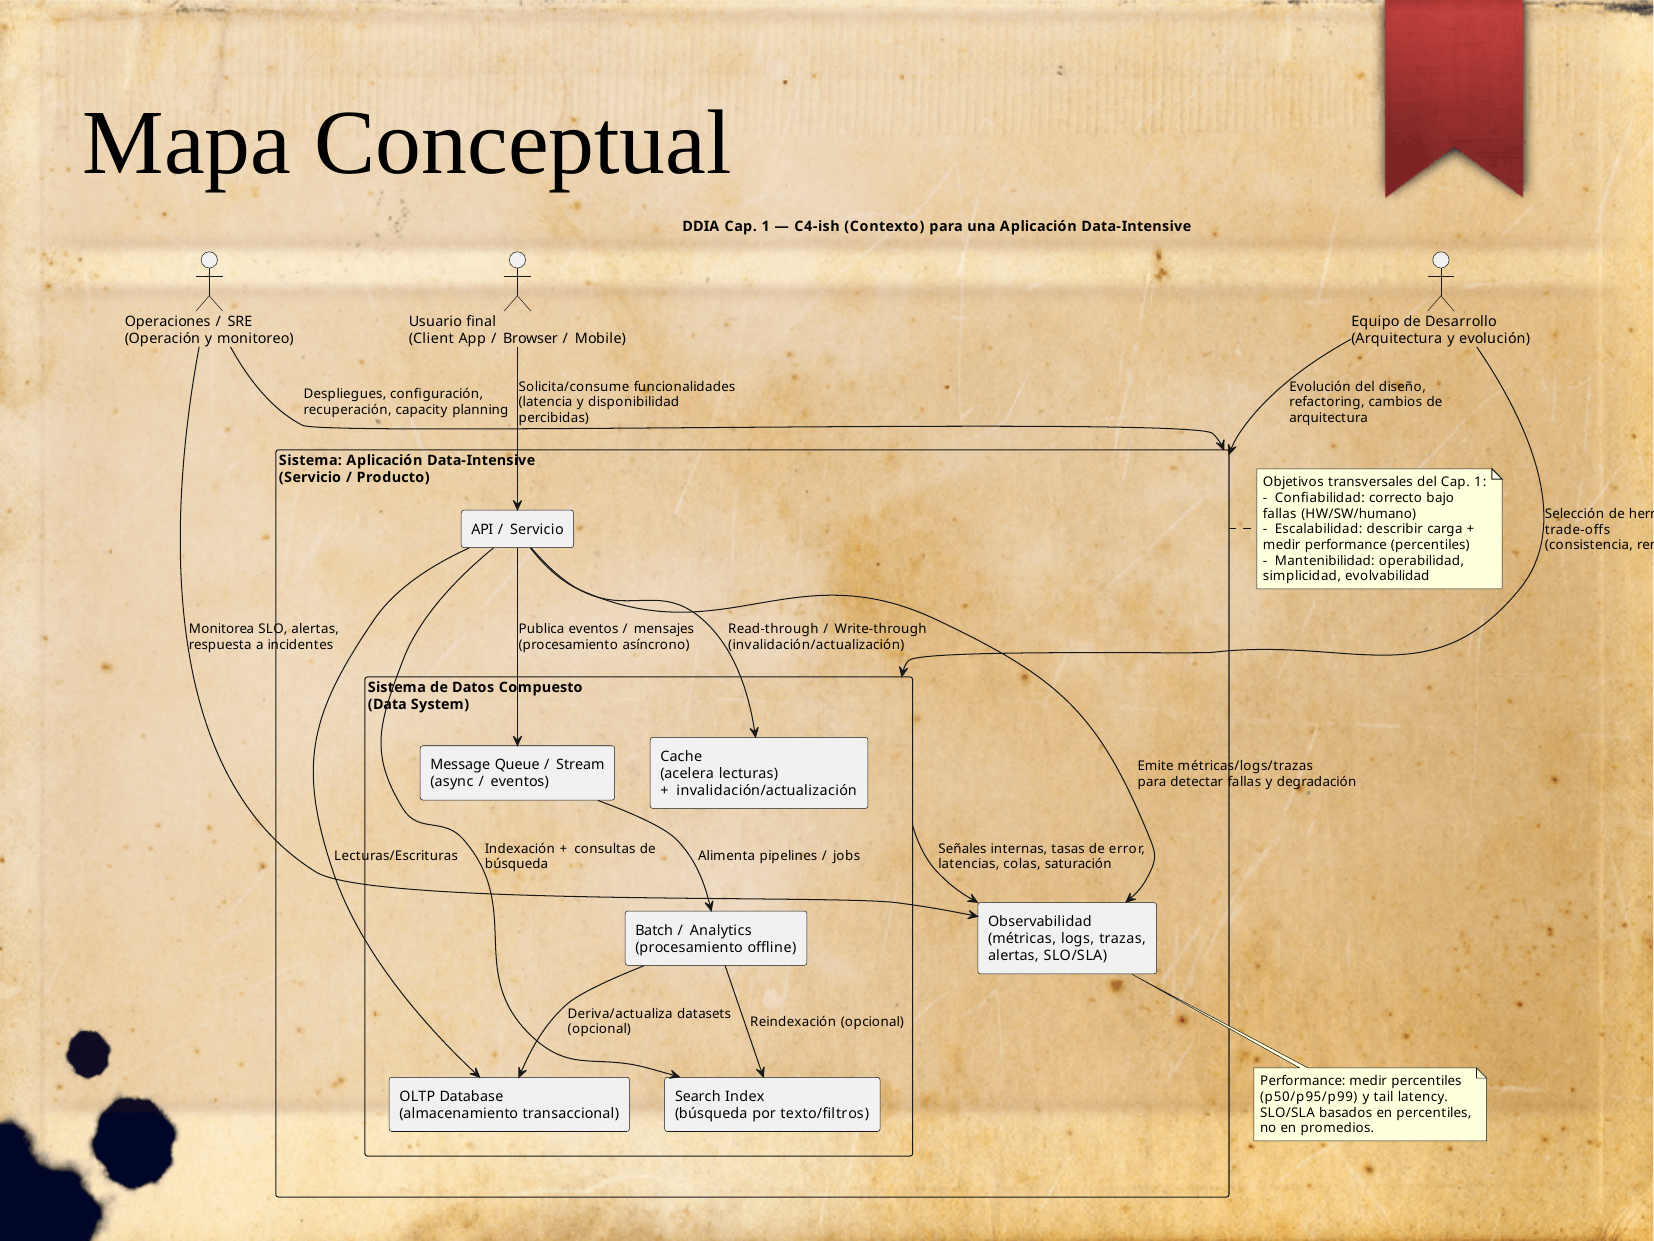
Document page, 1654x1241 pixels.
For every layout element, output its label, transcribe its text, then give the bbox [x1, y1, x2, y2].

picture [0, 0, 1654, 1241]
title Mapa Conceptual [82, 49, 1347, 237]
